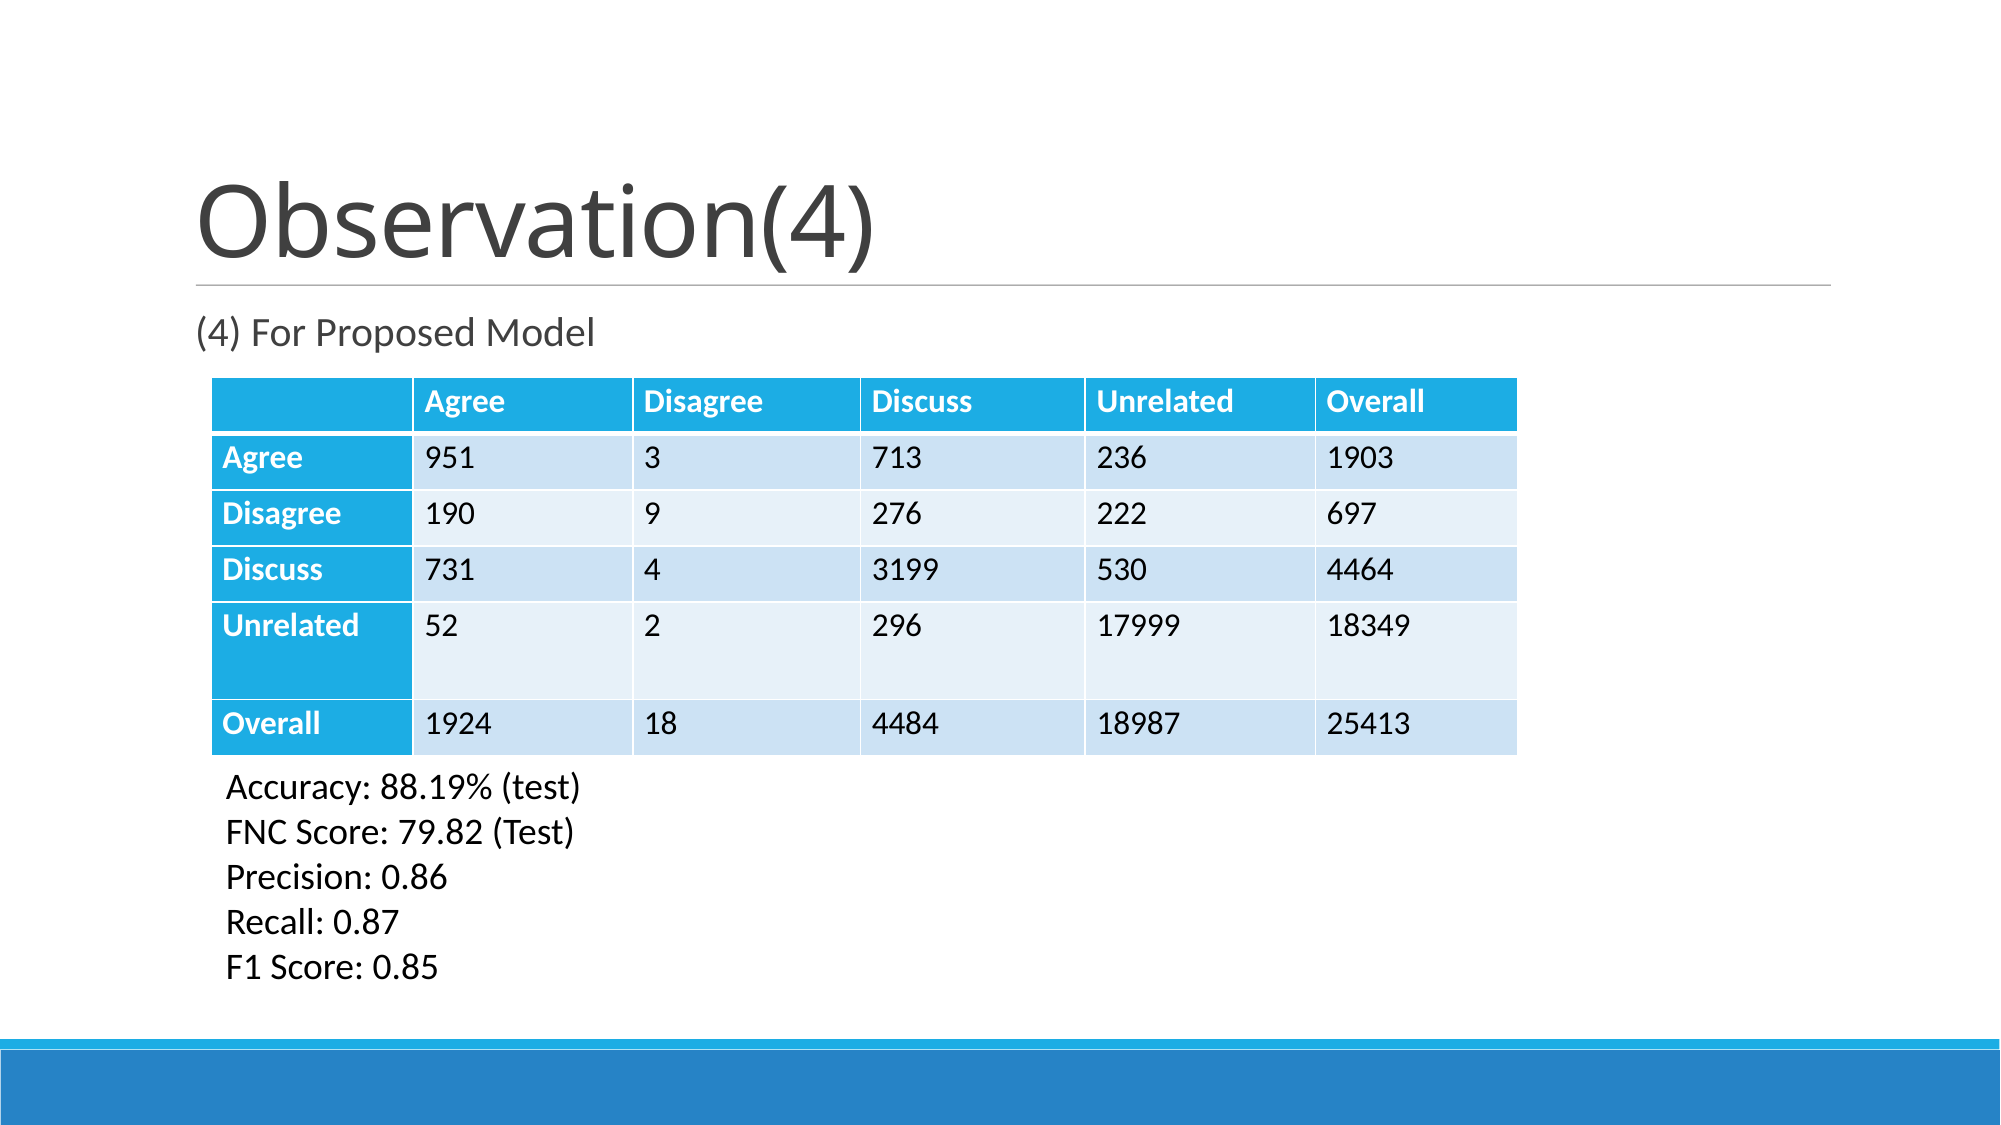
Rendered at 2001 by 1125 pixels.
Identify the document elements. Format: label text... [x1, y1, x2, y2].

table_cell Agree [212, 436, 412, 489]
table_cell 3199 [861, 547, 1084, 601]
table_header Agree [414, 378, 632, 431]
table_cell 18987 [1086, 700, 1315, 755]
table_header Disagree [634, 378, 860, 431]
table_cell 236 [1086, 436, 1315, 489]
table_cell 276 [861, 491, 1084, 545]
table_cell 530 [1086, 547, 1315, 601]
table_cell 3 [634, 436, 860, 489]
text_box (4) For Proposed Model [180, 302, 1830, 963]
table_cell 697 [1316, 491, 1517, 545]
table_cell 731 [414, 547, 632, 601]
table_cell 296 [861, 603, 1084, 699]
table_cell 18 [634, 700, 860, 754]
table_header [212, 378, 412, 431]
table_cell 18349 [1316, 603, 1517, 699]
text_box Observation(4) [180, 47, 1830, 285]
table_cell Unrelated [212, 603, 412, 699]
table_cell Disagree [212, 491, 412, 545]
table_cell 222 [1086, 491, 1315, 545]
table_cell 25413 [1316, 700, 1517, 755]
table_cell 9 [634, 491, 860, 545]
table_cell 951 [414, 436, 632, 489]
table_cell Discuss [212, 547, 412, 601]
table_cell 52 [414, 603, 632, 699]
table_cell 713 [861, 436, 1084, 489]
table_cell 1924 [414, 700, 632, 754]
table_cell 2 [634, 603, 860, 699]
text_box Accuracy: 88.19% (test) FNC Score: 79.82 (Test) Precision: 0.86 Recall: 0.87 F1 Score: 0.85 [211, 754, 1100, 994]
table_header Discuss [861, 378, 1084, 431]
table_cell 4464 [1316, 547, 1517, 601]
table_cell 4484 [861, 700, 1084, 754]
table_cell 1903 [1316, 436, 1517, 489]
table_header Overall [1316, 378, 1517, 431]
table_cell 17999 [1086, 603, 1315, 699]
table_cell 4 [634, 547, 860, 601]
table_cell Overall [212, 700, 412, 754]
table_header Unrelated [1086, 378, 1315, 431]
table_cell 190 [414, 491, 632, 545]
